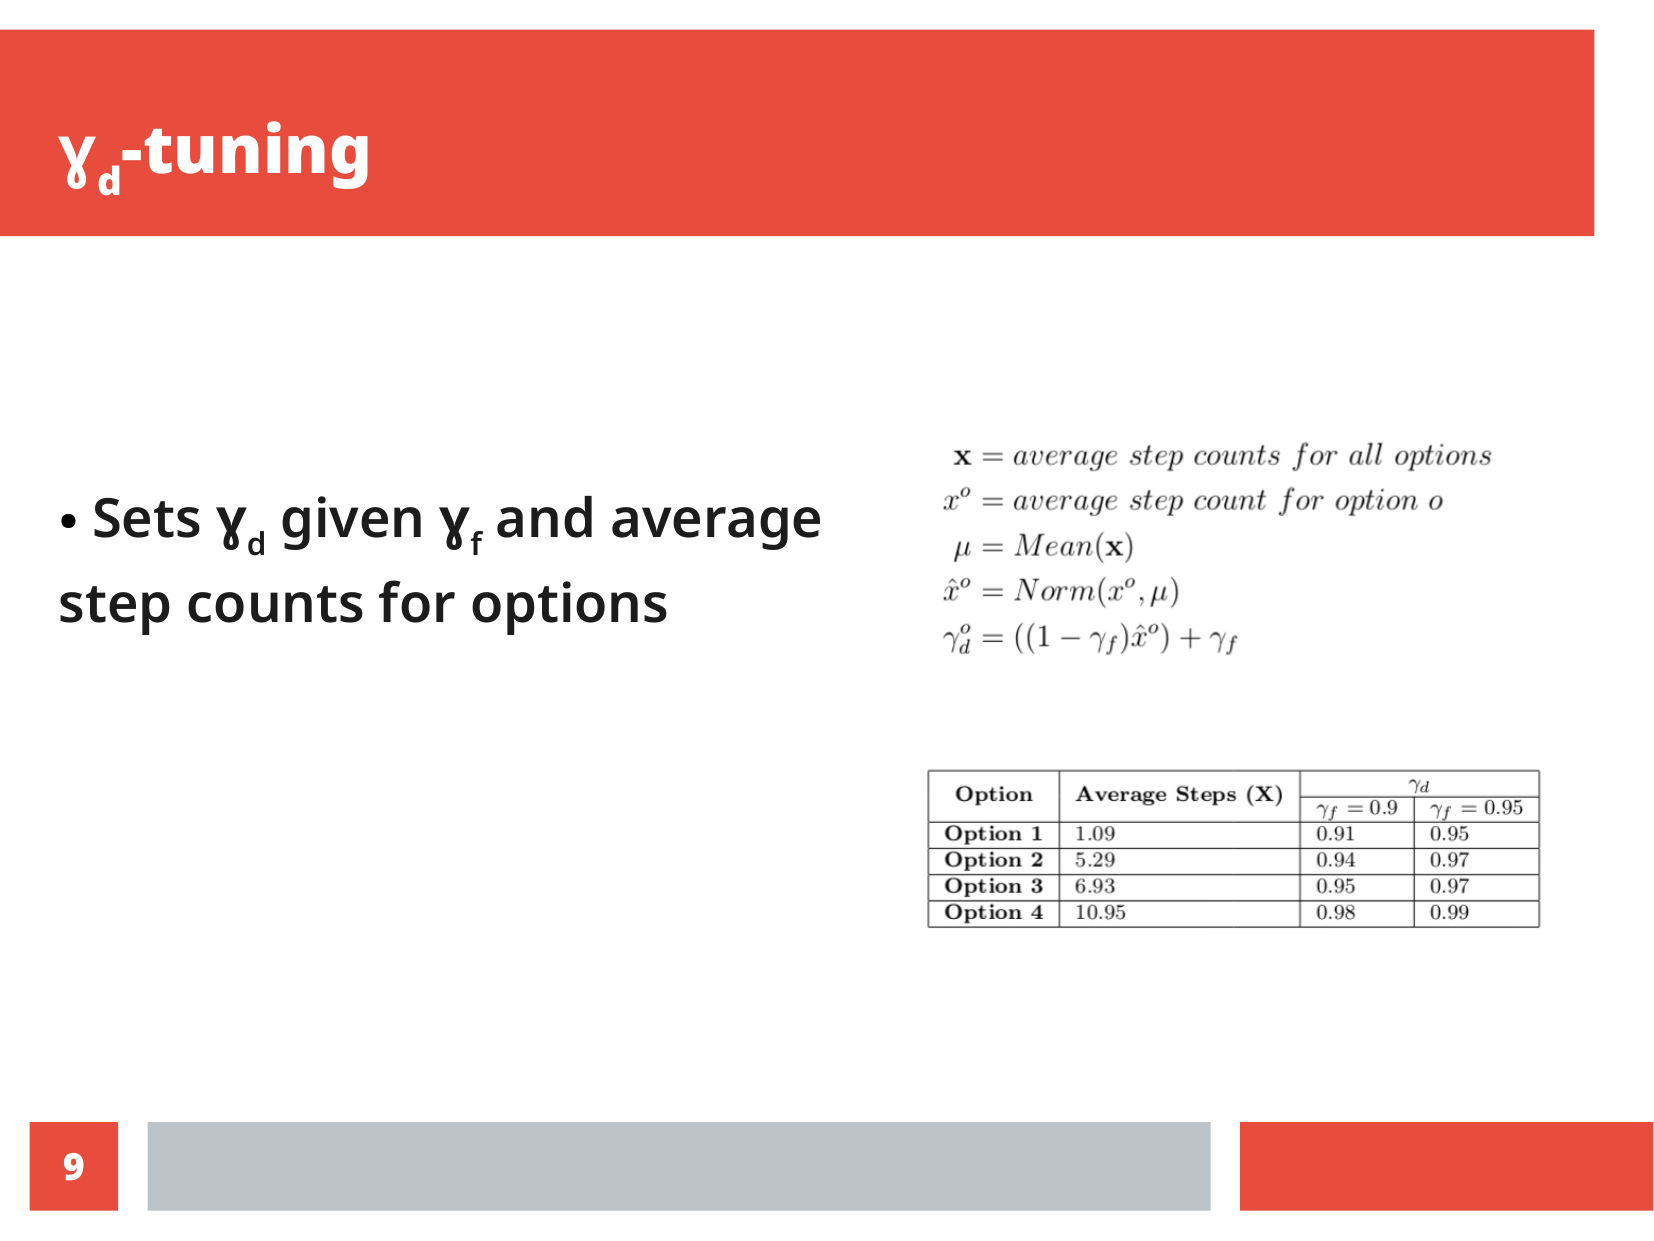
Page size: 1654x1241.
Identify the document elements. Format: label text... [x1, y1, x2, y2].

title ɣd-tuning [59, 59, 1595, 207]
list Sets ɣd given ɣf and average step counts for options [59, 480, 916, 1093]
picture [931, 434, 1501, 657]
picture [925, 764, 1546, 931]
